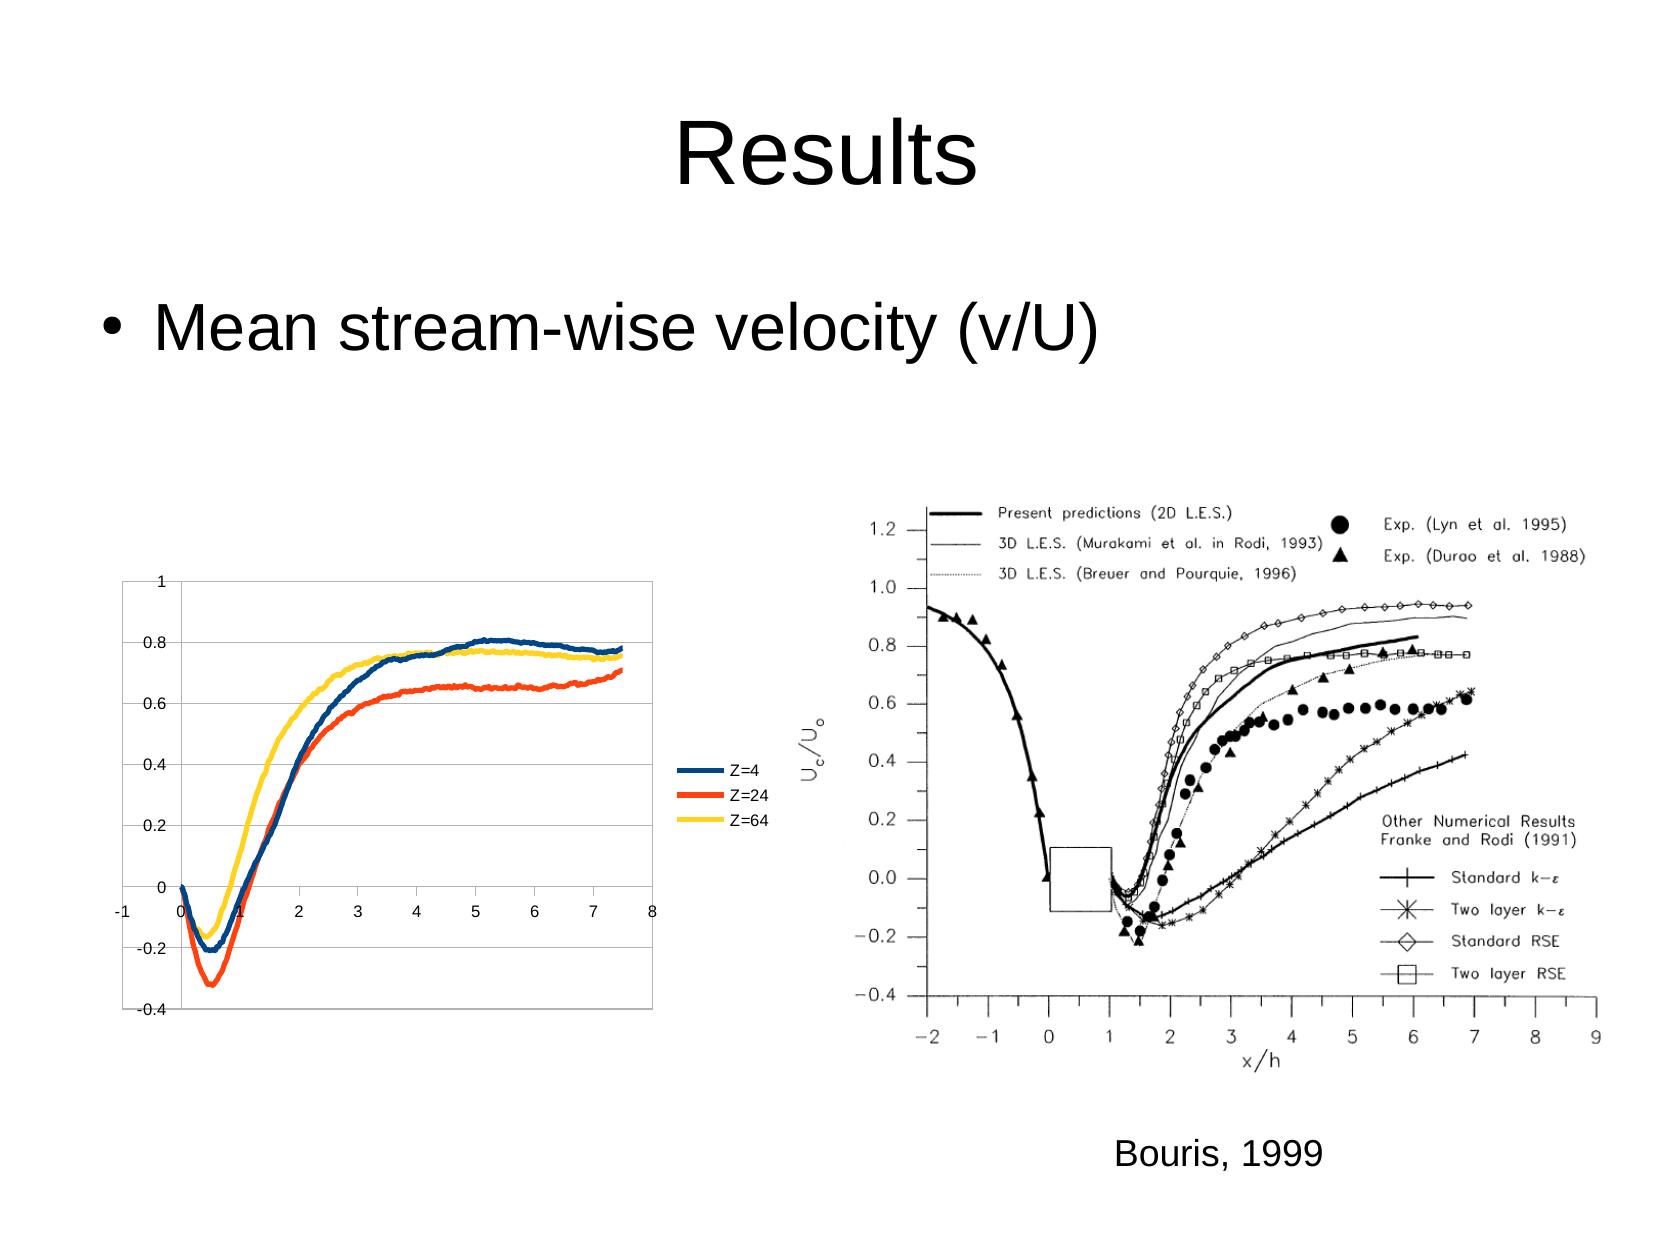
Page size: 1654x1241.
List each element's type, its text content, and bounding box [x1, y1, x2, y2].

picture [787, 487, 1613, 1088]
chart [100, 562, 787, 1028]
list Mean stream-wise velocity (v/U) [82, 290, 1571, 1109]
text_box Bouris, 1999 [1012, 1125, 1426, 1182]
title Results [82, 49, 1571, 257]
